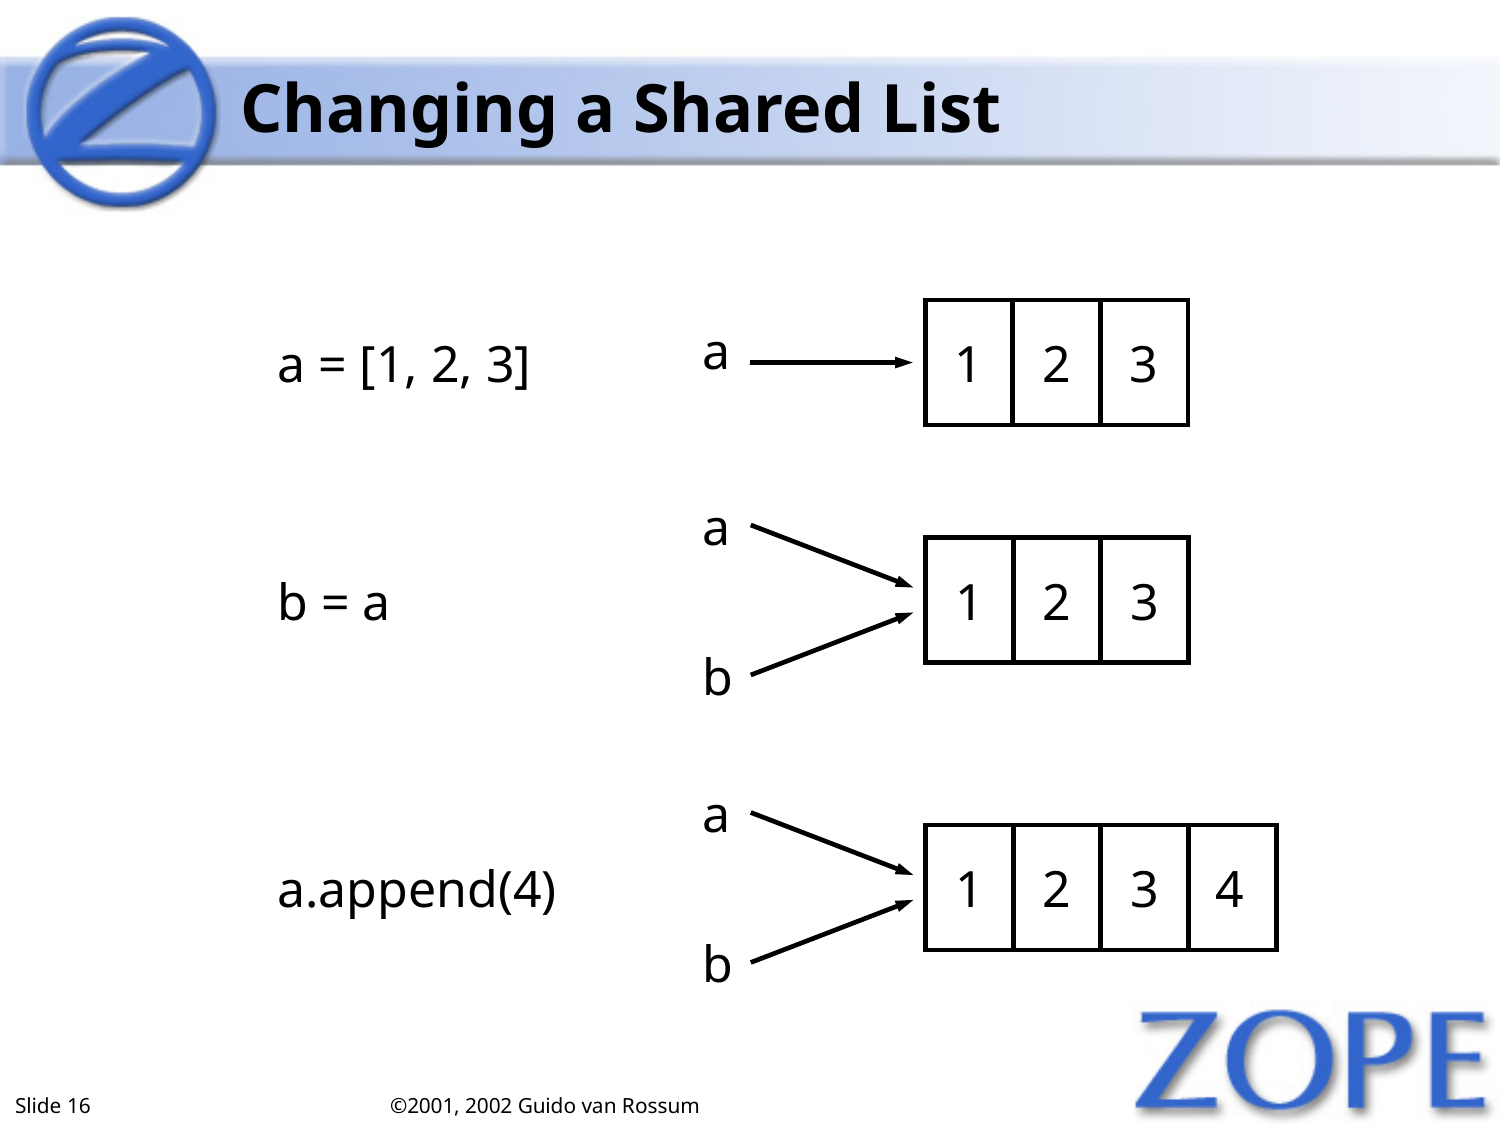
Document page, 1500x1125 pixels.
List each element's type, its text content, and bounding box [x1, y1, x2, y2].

text_box 1 [926, 537, 1013, 663]
text_box 2 [1013, 825, 1101, 950]
text_box a.append(4) [262, 849, 604, 925]
text_box 2 [1013, 300, 1100, 425]
text_box 1 [926, 825, 1013, 950]
text_box 3 [1101, 537, 1188, 663]
text_box b [687, 637, 749, 713]
text_box 3 [1101, 825, 1187, 950]
text_box b = a [262, 562, 431, 638]
title Changing a Shared List [225, 50, 1467, 163]
text_box a [687, 312, 748, 388]
text_box a [687, 774, 749, 850]
text_box 2 [1013, 537, 1101, 663]
text_box 4 [1200, 849, 1263, 925]
text_box 3 [1100, 300, 1188, 425]
text_box a [687, 487, 749, 563]
text_box b [687, 924, 749, 1000]
text_box 1 [925, 300, 1013, 425]
text_box a = [1, 2, 3] [262, 324, 612, 400]
